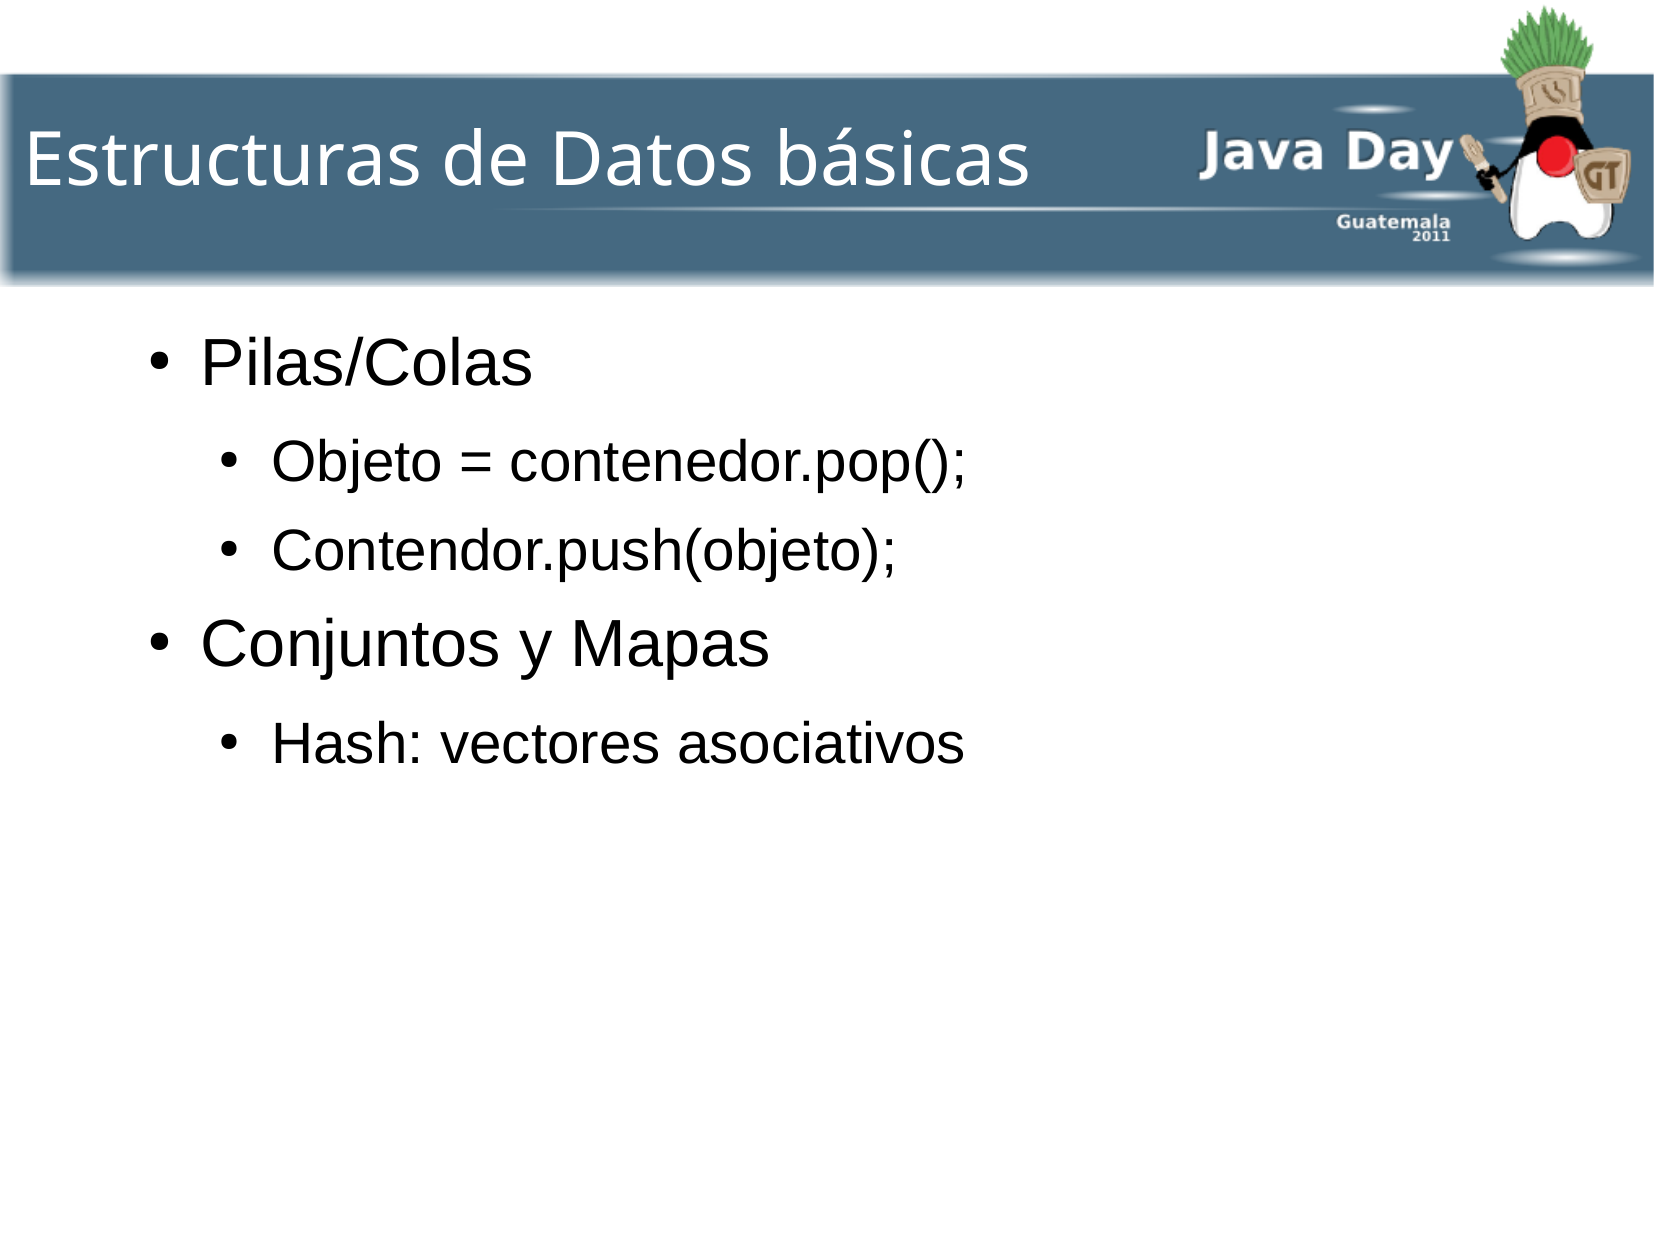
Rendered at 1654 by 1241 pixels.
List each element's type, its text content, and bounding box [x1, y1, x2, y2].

picture [0, 3, 1654, 287]
title Estructuras de Datos básicas [23, 52, 1512, 260]
list Pilas/Colas Objeto = contenedor.pop(); Contendor.push(objeto); Conjuntos y Mapas Hash: vectores asociativos [129, 324, 1489, 1231]
